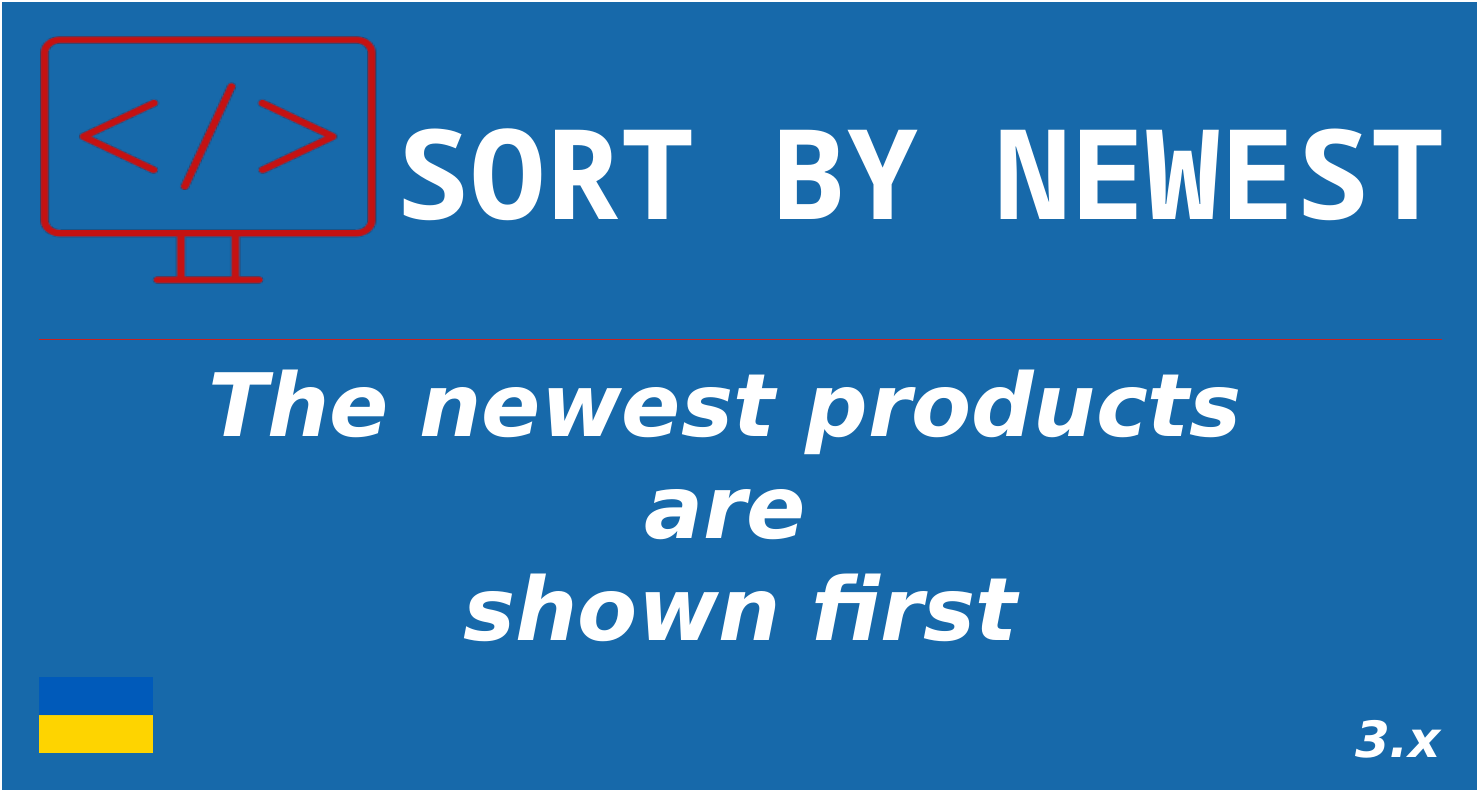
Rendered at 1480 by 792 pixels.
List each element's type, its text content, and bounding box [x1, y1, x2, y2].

title The newest products are shown first [38, 339, 1443, 678]
title 3.x [1014, 716, 1441, 765]
title SORT BY NEWEST [386, 39, 1456, 303]
picture [39, 677, 153, 753]
picture [39, 35, 378, 285]
